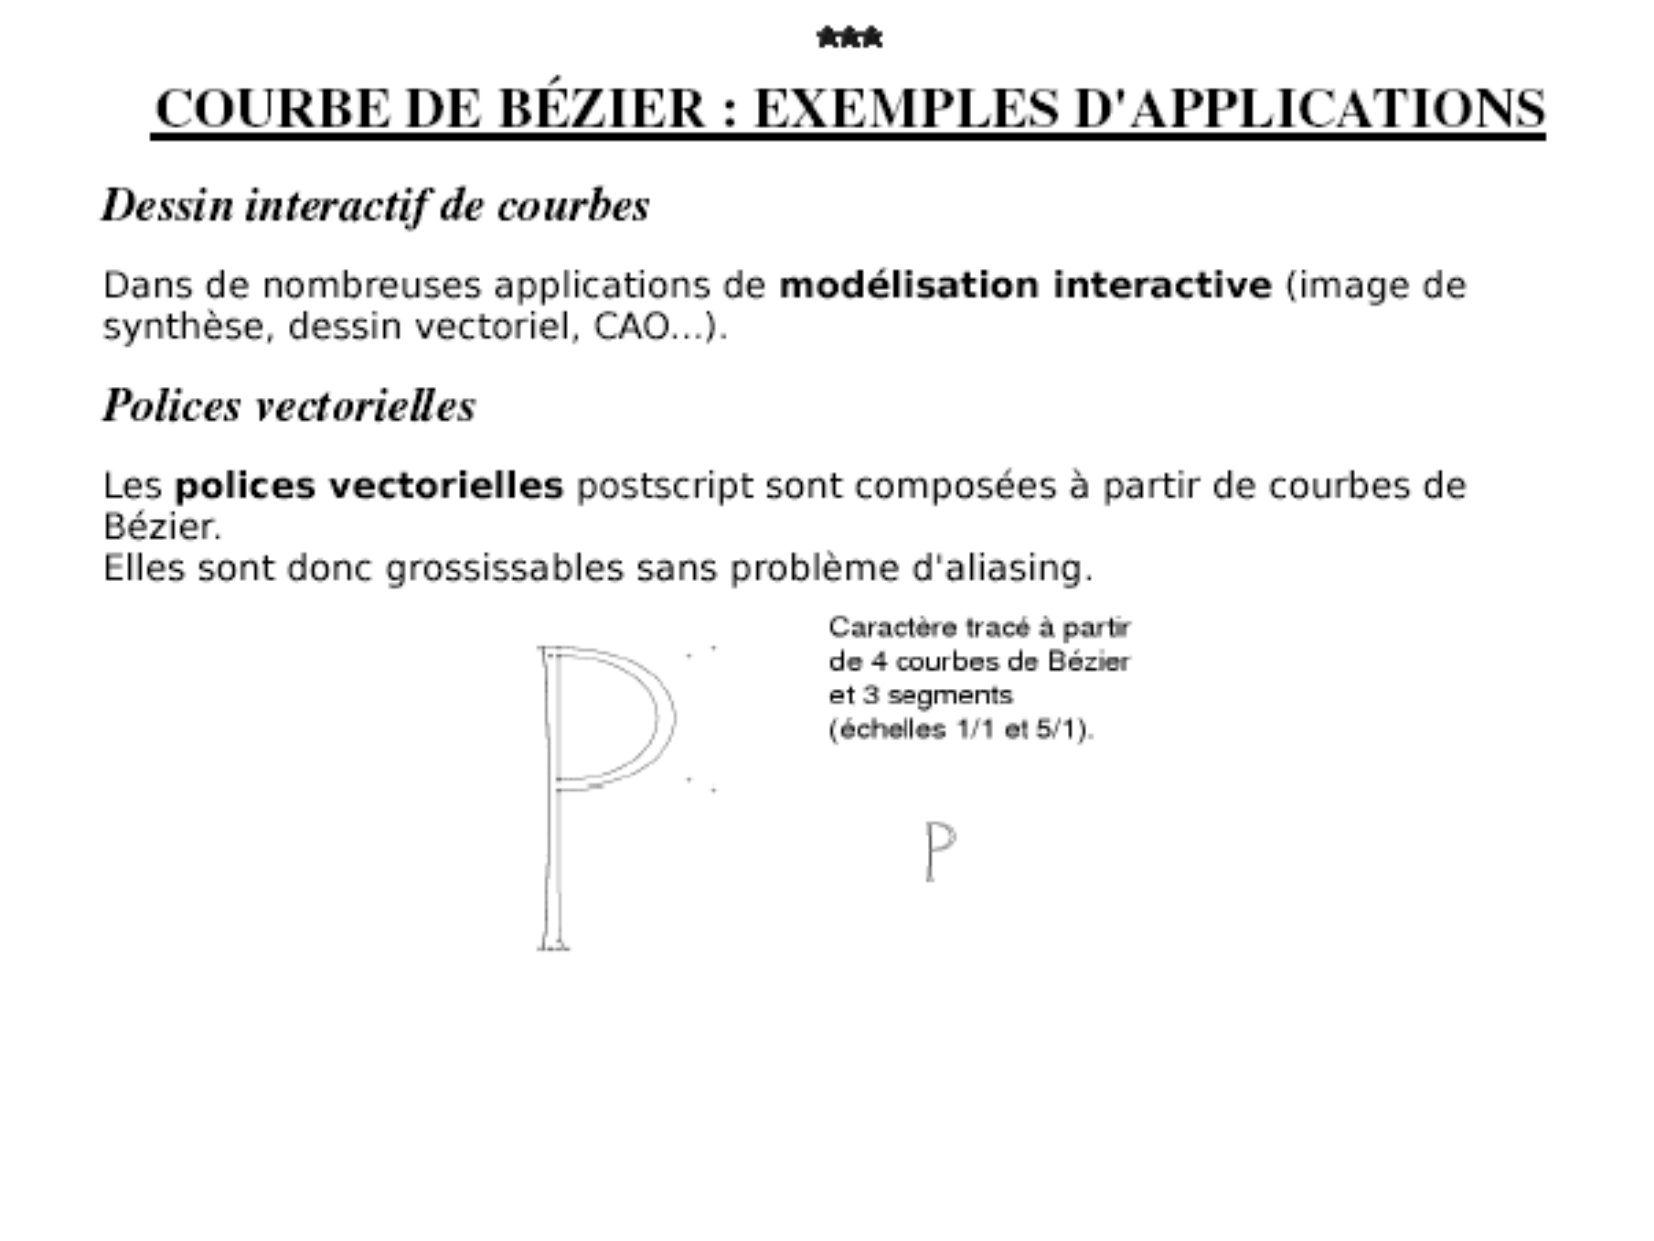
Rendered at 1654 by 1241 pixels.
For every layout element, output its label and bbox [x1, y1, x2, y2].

picture [0, 0, 1654, 1012]
